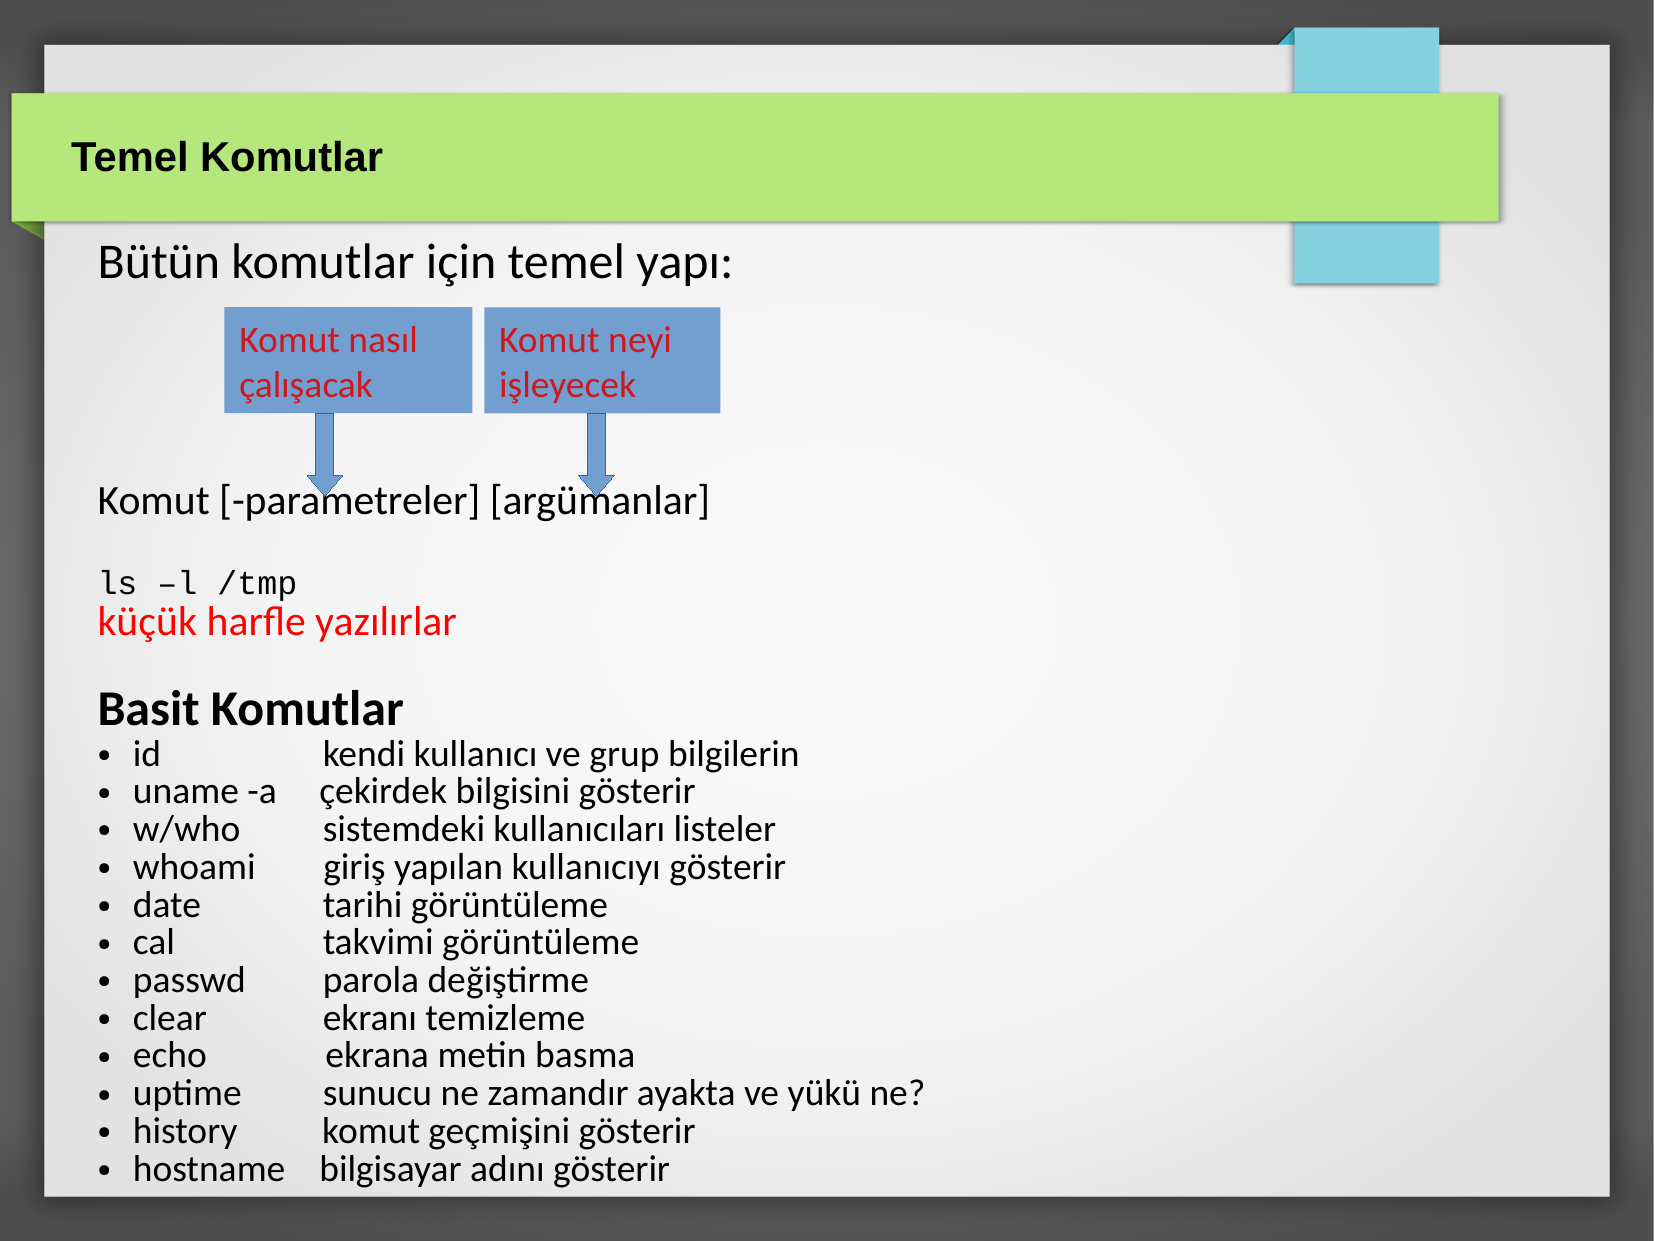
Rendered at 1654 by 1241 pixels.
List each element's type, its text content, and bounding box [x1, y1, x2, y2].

text_box Komut neyi işleyecek [484, 307, 721, 414]
text_box Bütün komutlar için temel yapı: Komut [-parametreler] [argümanlar] ls –l /tmp küçük harfle yazılırlar Basit Komutlar id kendi kullanıcı ve grup bilgilerin uname -a çekirdek bilgisini gösterir w/who sistemdeki kullanıcıları listeler whoami giriş yapılan kullanıcıyı gösterir date tarihi görüntüleme cal takvimi görüntüleme passwd parola değiştirme clear ekranı temizleme echo ekrana metin basma uptime sunucu ne zamandır ayakta ve yükü ne? history komut geçmişini gösterir hostname bilgisayar adını gösterir [82, 233, 1536, 1199]
picture [0, 0, 1654, 1241]
text_box [307, 413, 343, 497]
text_box [578, 413, 615, 497]
text_box Komut nasıl çalışacak [224, 307, 473, 414]
text_box Temel Komutlar [56, 126, 426, 207]
